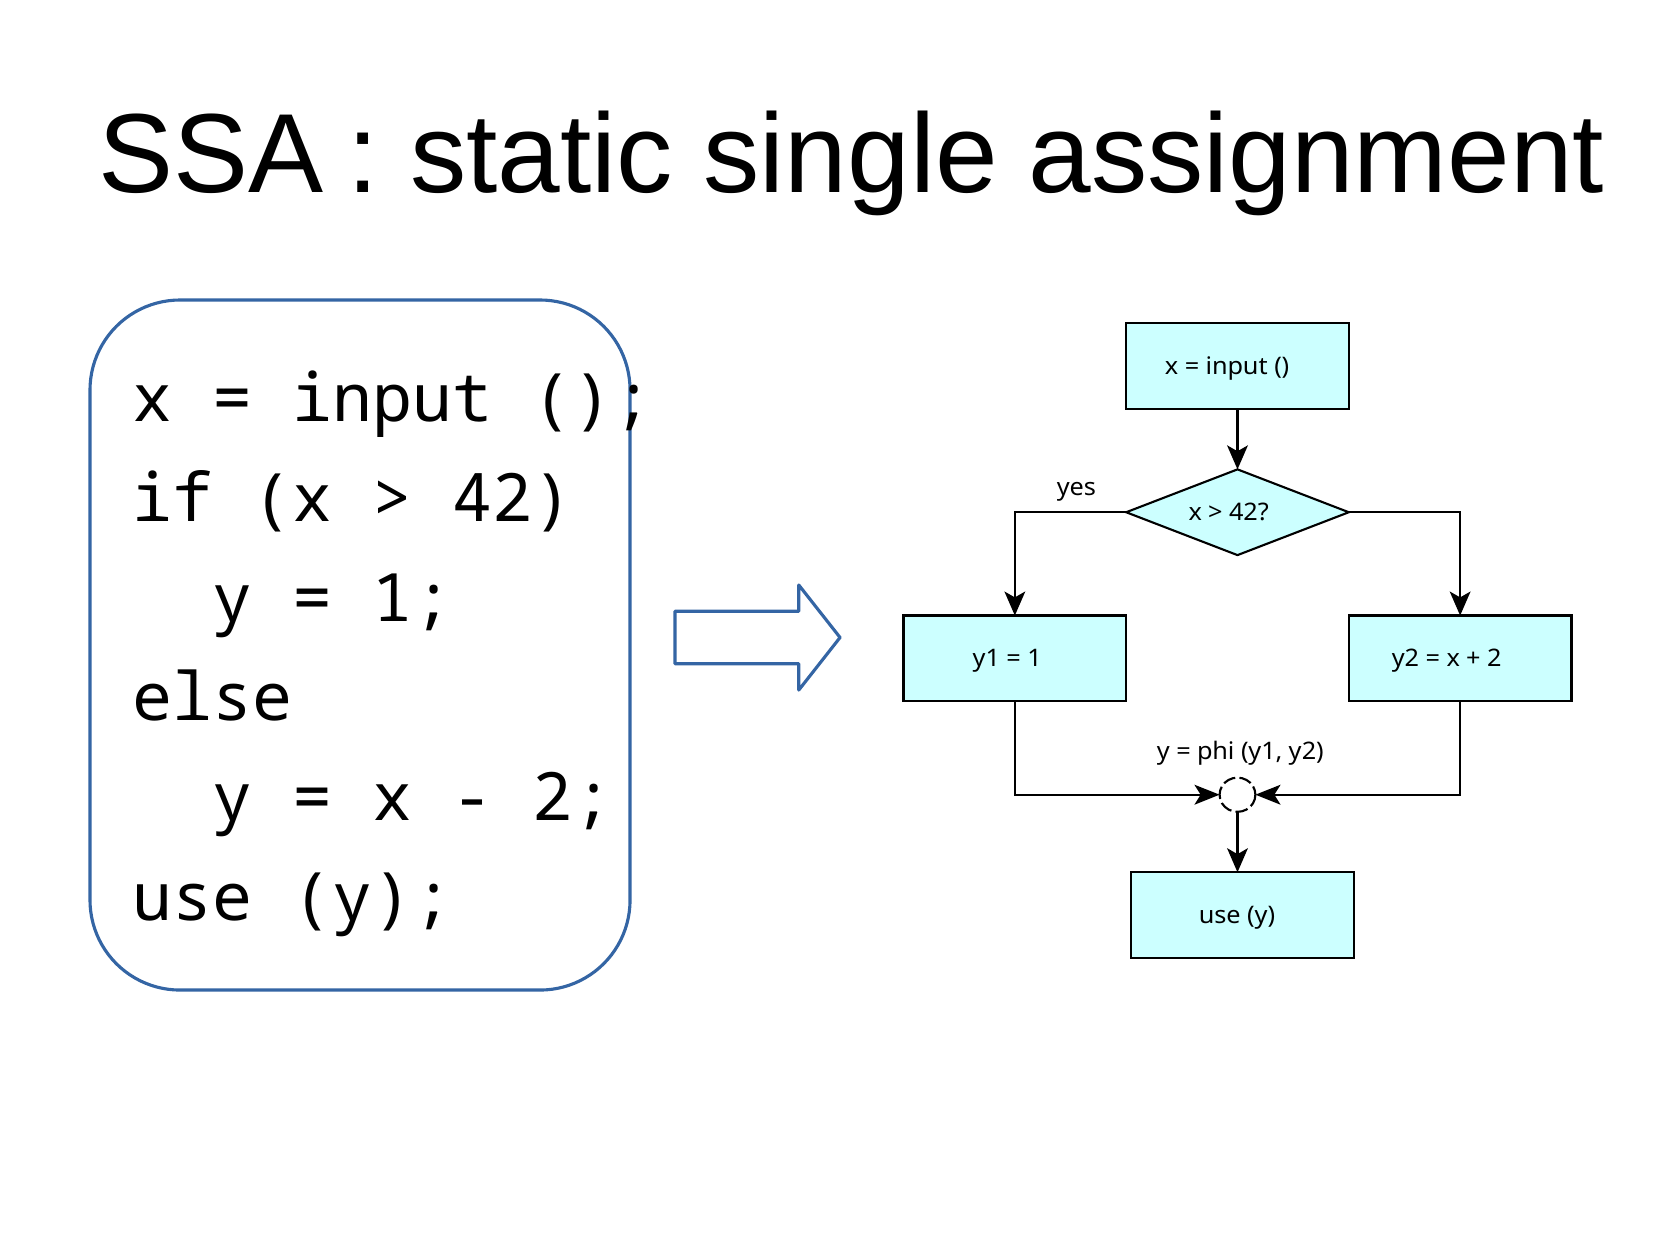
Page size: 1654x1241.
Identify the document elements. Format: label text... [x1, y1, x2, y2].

text_box x = input (); if (x > 42) y = 1; else y = x - 2; use (y); [90, 300, 631, 991]
picture [870, 291, 1606, 991]
title SSA : static single assignment [82, 49, 1621, 257]
text_box [675, 585, 841, 691]
